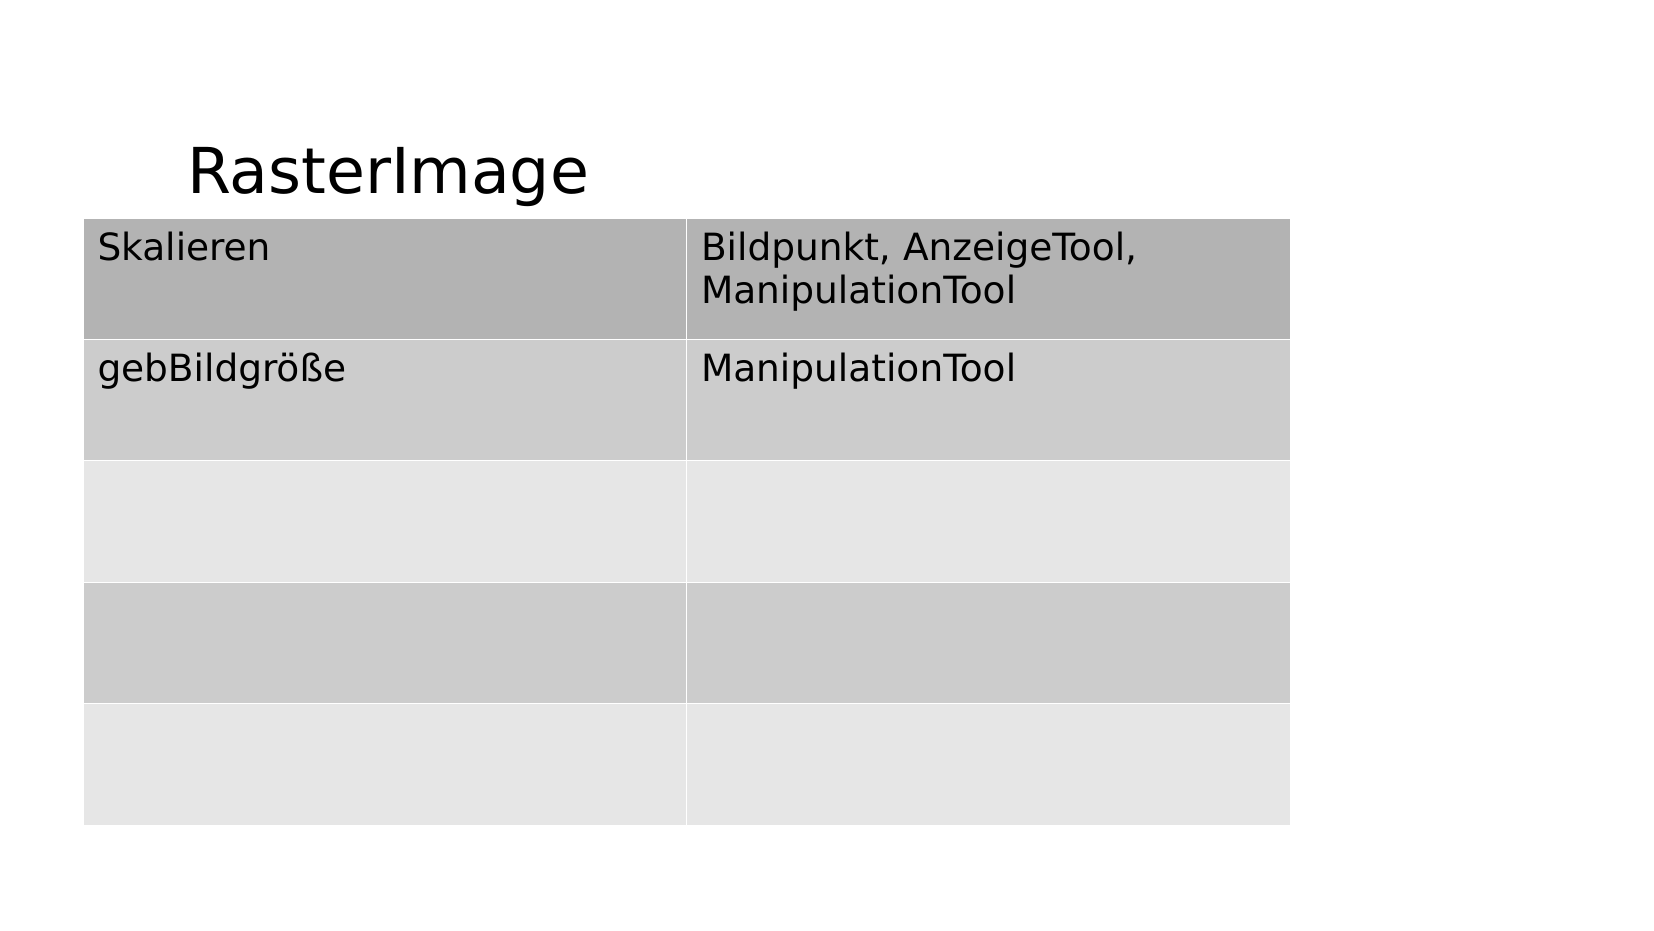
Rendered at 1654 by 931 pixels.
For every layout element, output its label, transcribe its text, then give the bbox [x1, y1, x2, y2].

table_cell ManipulationTool [687, 340, 1290, 460]
table_cell [687, 704, 1290, 825]
table_cell [84, 583, 686, 703]
table_cell [687, 583, 1290, 703]
table_header Skalieren [84, 219, 686, 339]
table_header Bildpunkt, AnzeigeTool, ManipulationTool [687, 219, 1290, 339]
list RasterImage [120, 135, 856, 210]
table_cell gebBildgröße [84, 340, 686, 460]
table_cell [84, 461, 686, 582]
table_cell [687, 461, 1290, 582]
table_cell [84, 704, 686, 825]
